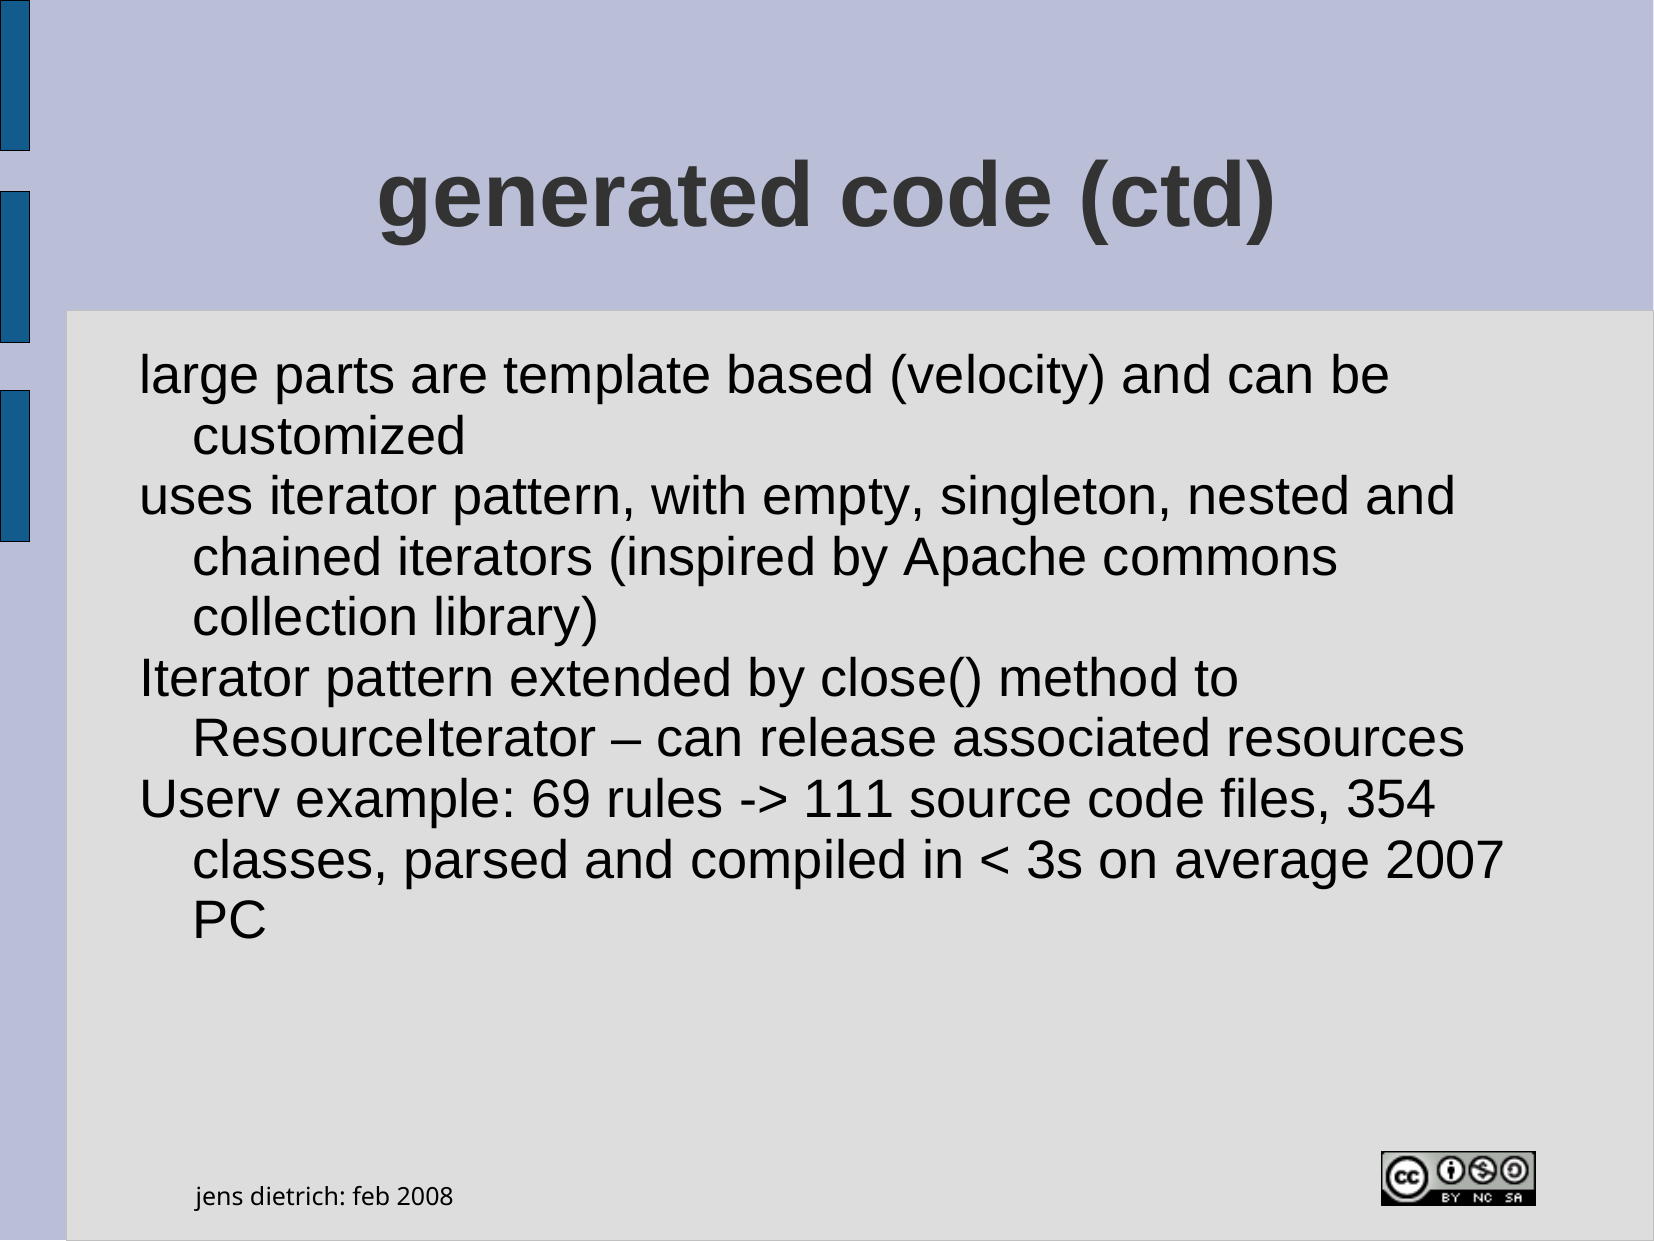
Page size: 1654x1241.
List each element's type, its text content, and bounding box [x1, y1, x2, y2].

picture [1381, 1151, 1536, 1206]
list large parts are template based (velocity) and can be customized uses iterator pattern, with empty, singleton, nested and chained iterators (inspired by Apache commons collection library) Iterator pattern extended by close() method to ResourceIterator – can release associated resources Userv example: 69 rules -> 111 source code files, 354 classes, parsed and compiled in < 3s on average 2007 PC [121, 344, 1534, 1127]
title generated code (ctd) [121, 91, 1534, 299]
